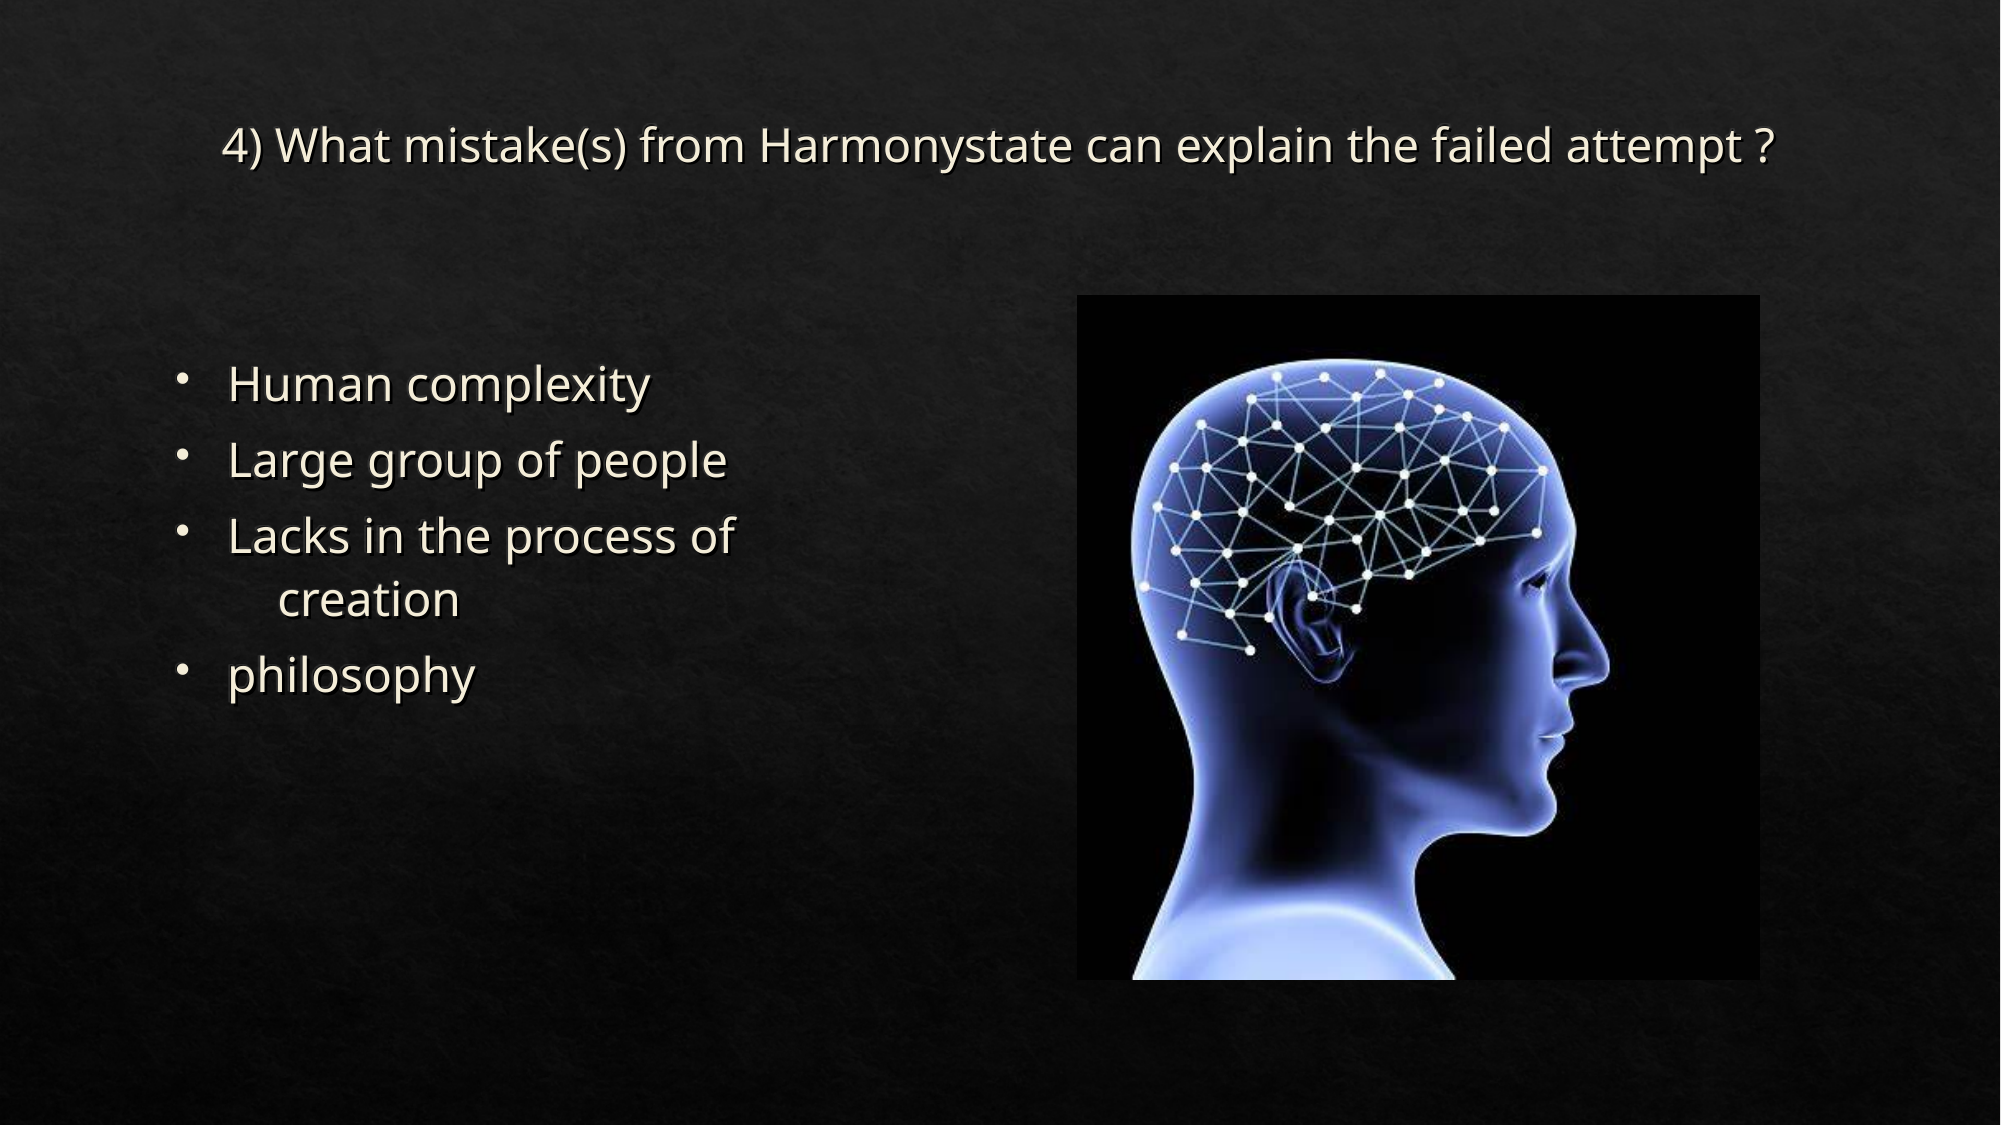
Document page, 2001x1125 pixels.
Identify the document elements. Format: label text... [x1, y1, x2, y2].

title 4) What mistake(s) from Harmonystate can explain the failed attempt ? [149, 99, 1849, 251]
list Human complexity Large group of people Lacks in the process of creation philosophy [149, 340, 947, 935]
picture [1077, 295, 1760, 980]
